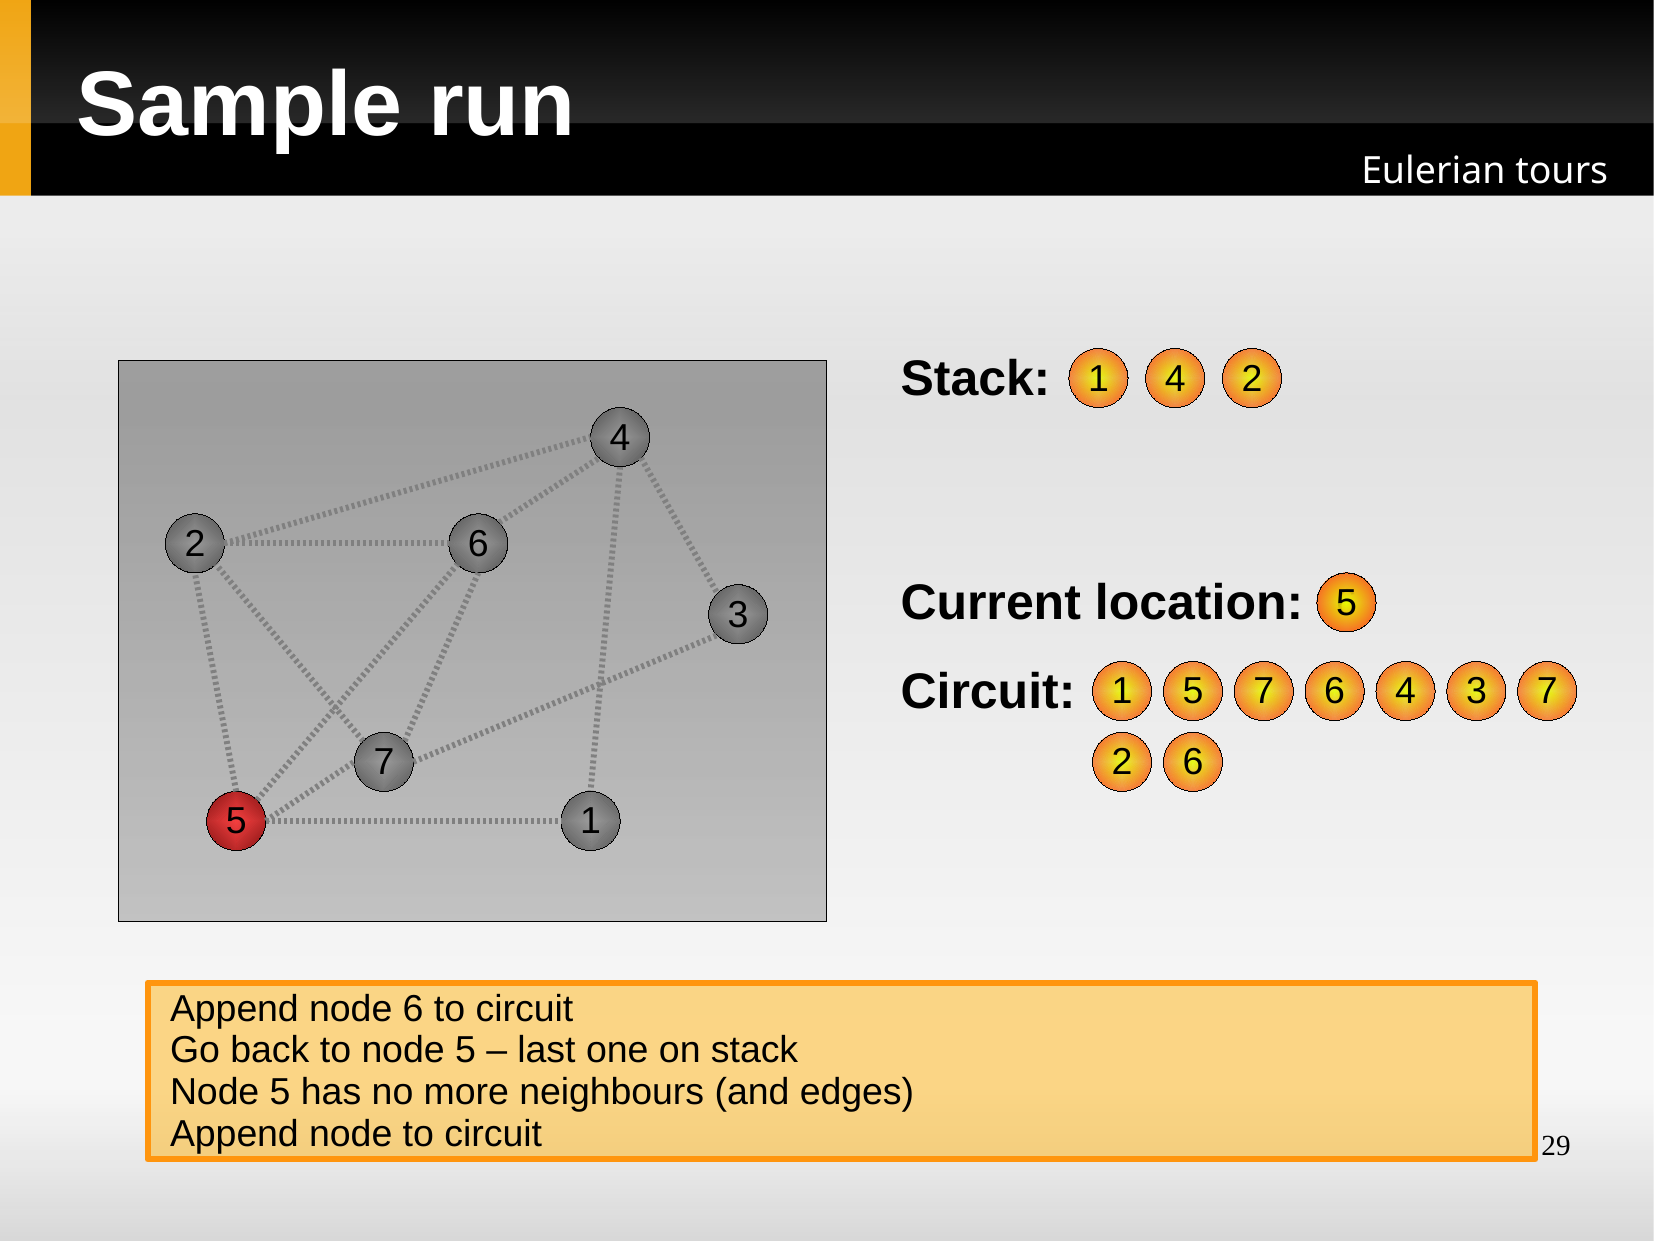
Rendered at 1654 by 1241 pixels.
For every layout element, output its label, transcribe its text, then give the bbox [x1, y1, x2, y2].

text_box 2 [165, 513, 225, 573]
text_box [118, 360, 827, 922]
text_box 3 [1446, 661, 1506, 721]
text_box Stack: [885, 342, 1123, 414]
title Sample run [76, 0, 1565, 208]
text_box 3 [708, 584, 768, 644]
text_box Current location: [885, 567, 1359, 638]
text_box 1 [561, 791, 621, 851]
text_box 1 [1092, 661, 1152, 721]
text_box 7 [1517, 661, 1577, 721]
text_box 4 [1145, 348, 1205, 408]
text_box 6 [1163, 732, 1223, 792]
text_box 4 [1375, 661, 1436, 721]
text_box 5 [206, 791, 266, 851]
text_box Append node 6 to circuit Go back to node 5 – last one on stack Node 5 has no more neighbours (and edges) Append node to circuit [147, 982, 1536, 1160]
text_box 5 [1163, 661, 1223, 721]
picture [0, 0, 1654, 1241]
text_box 4 [590, 407, 650, 467]
text_box 6 [448, 513, 508, 573]
text_box 2 [1092, 732, 1152, 792]
text_box 7 [354, 732, 414, 792]
text_box Circuit: [885, 655, 1093, 727]
text_box 1 [1068, 348, 1129, 408]
text_box 6 [1305, 661, 1365, 721]
text_box 7 [1234, 661, 1294, 721]
text_box 2 [1222, 348, 1282, 408]
text_box 5 [1316, 572, 1377, 632]
